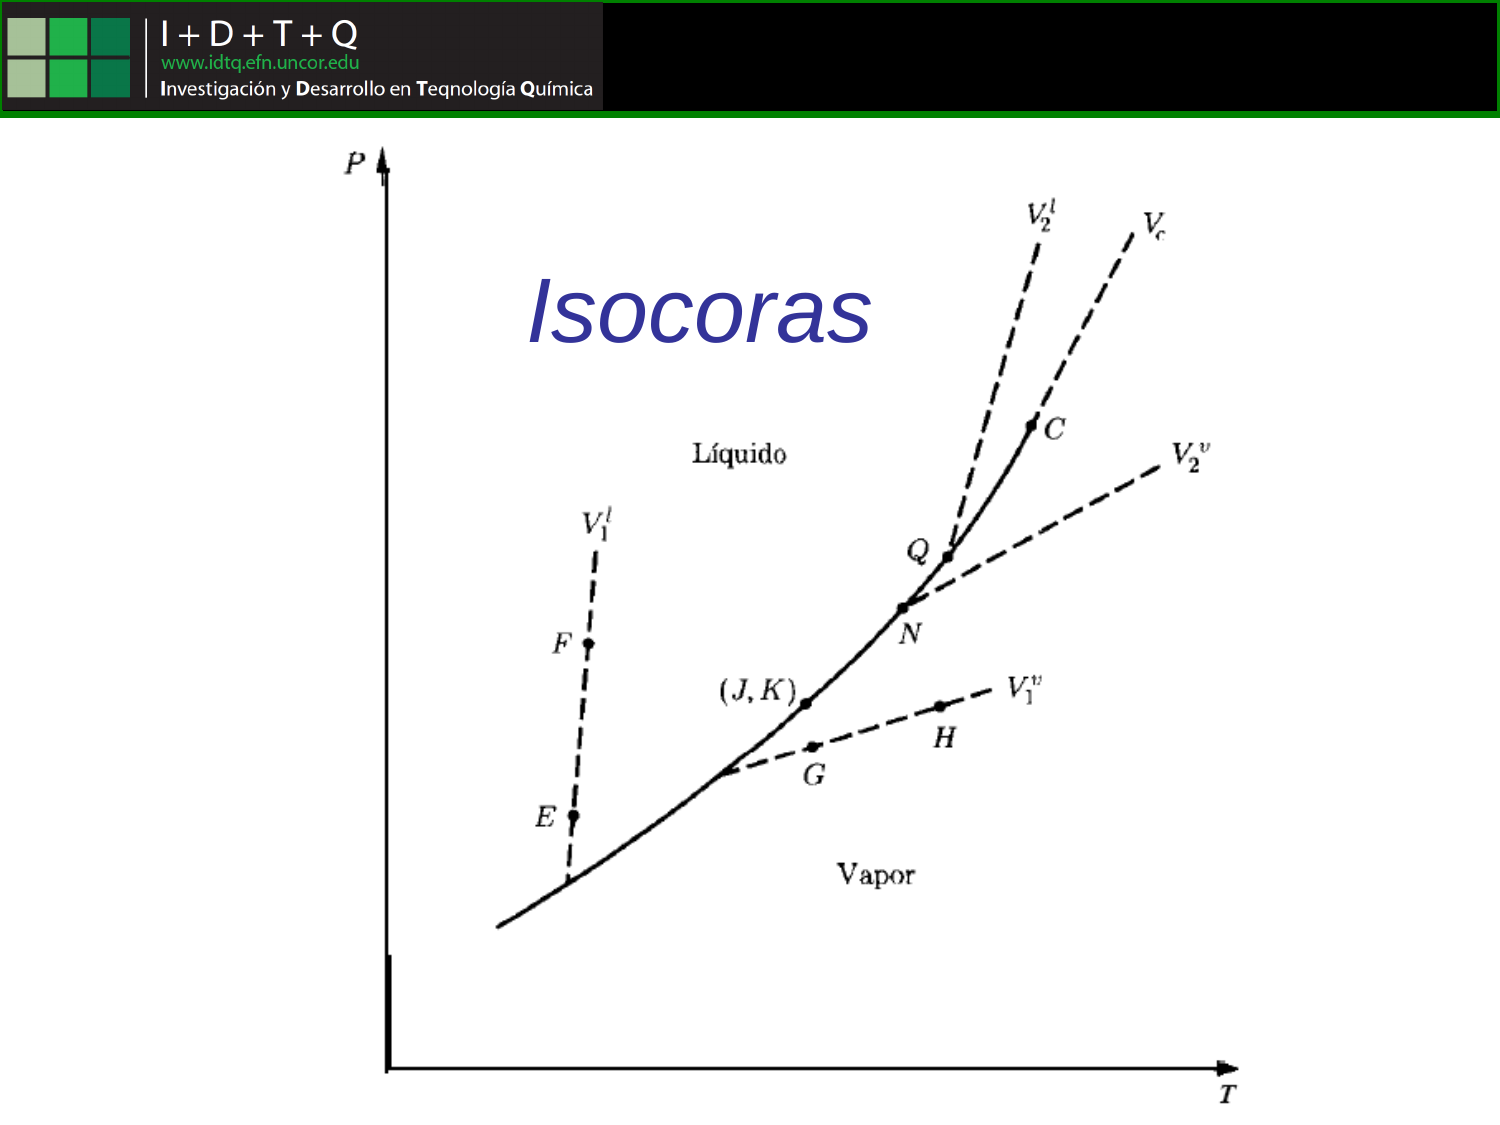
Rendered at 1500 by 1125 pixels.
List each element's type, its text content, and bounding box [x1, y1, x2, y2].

title Isocoras [387, 212, 1013, 400]
picture [2, 2, 603, 110]
picture [329, 137, 1288, 1108]
